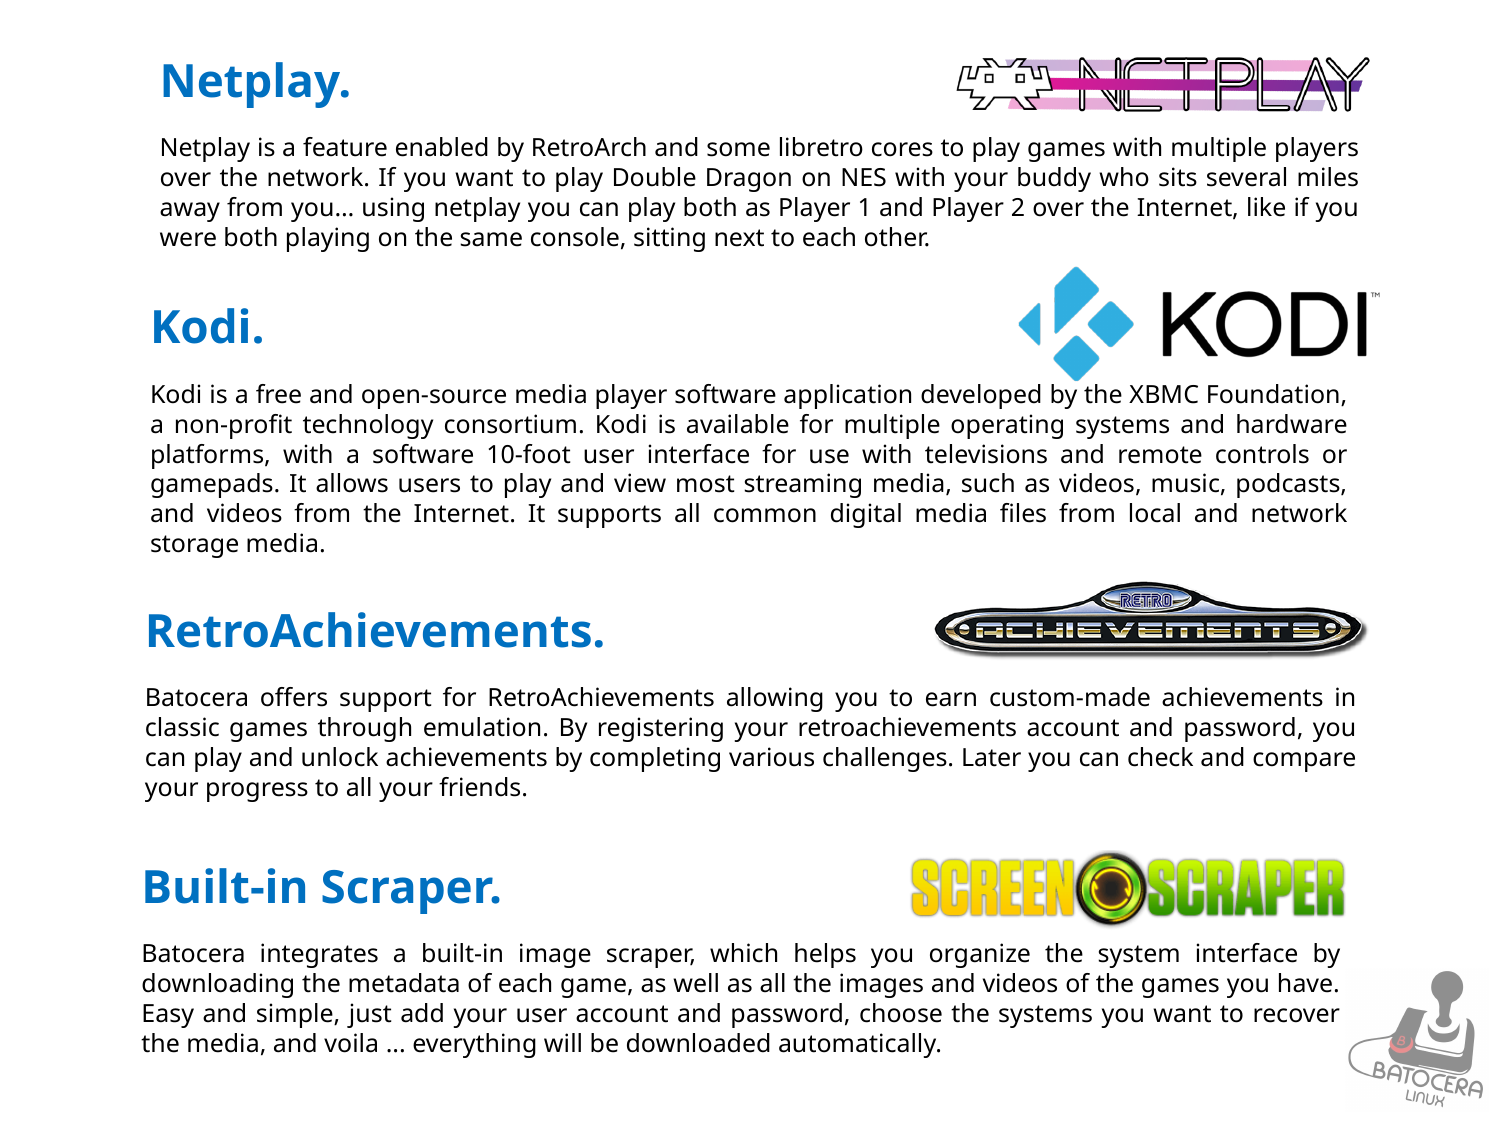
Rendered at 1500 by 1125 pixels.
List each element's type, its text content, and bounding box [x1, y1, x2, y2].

text_box Kodi. Kodi is a free and open-source media player software application developed by the XBMC Foundation, a non-profit technology consortium. Kodi is available for multiple operating systems and hardware platforms, with a software 10-foot user interface for use with televisions and remote controls or gamepads. It allows users to play and view most streaming media, such as videos, music, podcasts, and videos from the Internet. It supports all common digital media files from local and network storage media. [135, 291, 1379, 565]
text_box Built-in Scraper. Batocera integrates a built-in image scraper, which helps you organize the system interface by downloading the metadata of each game, as well as all the images and videos of the games you have. Easy and simple, just add your user account and password, choose the systems you want to recover the media, and voila ... everything will be downloaded automatically. [126, 850, 1370, 1065]
picture [1015, 259, 1382, 461]
picture [933, 579, 1382, 668]
text_box RetroAchievements. Batocera offers support for RetroAchievements allowing you to earn custom-made achievements in classic games through emulation. By registering your retroachievements account and password, you can play and unlock achievements by completing various challenges. Later you can check and compare your progress to all your friends. [130, 594, 1374, 809]
text_box Netplay. Netplay is a feature enabled by RetroArch and some libretro cores to play games with multiple players over the network. If you want to play Double Dragon on NES with your buddy who sits several miles away from you… using netplay you can play both as Player 1 and Player 2 over the Internet, like if you were both playing on the same console, sitting next to each other. [145, 44, 1382, 259]
